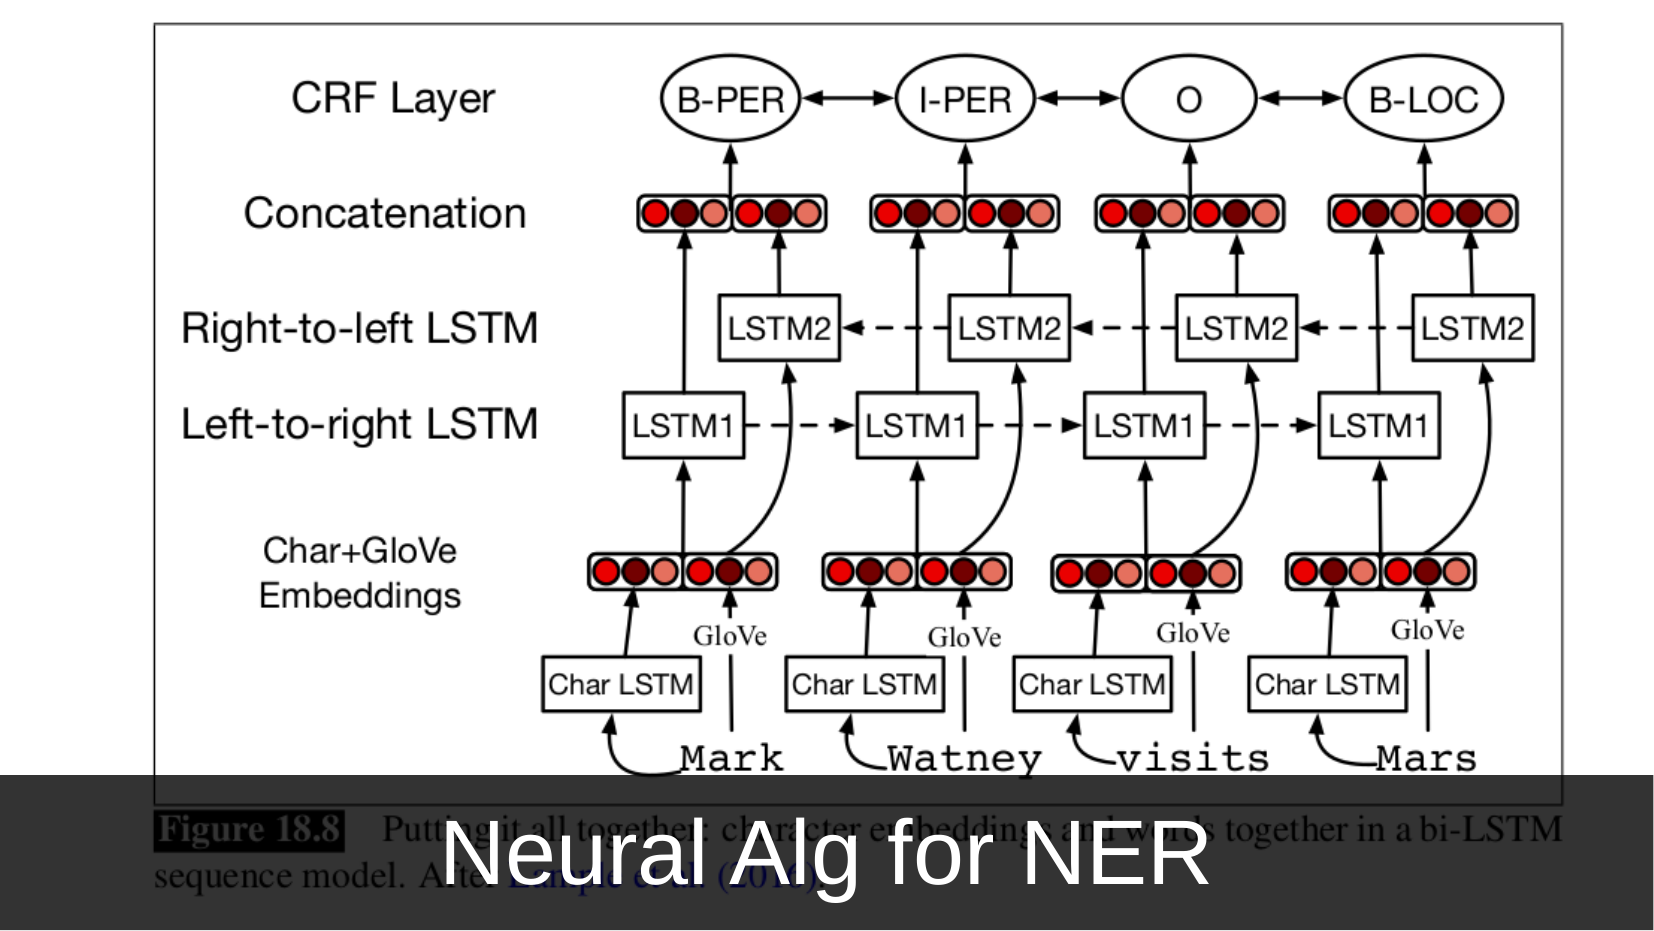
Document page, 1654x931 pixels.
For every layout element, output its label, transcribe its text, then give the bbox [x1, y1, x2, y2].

picture [15, 0, 1639, 775]
title Neural Alg for NER [0, 775, 1654, 931]
